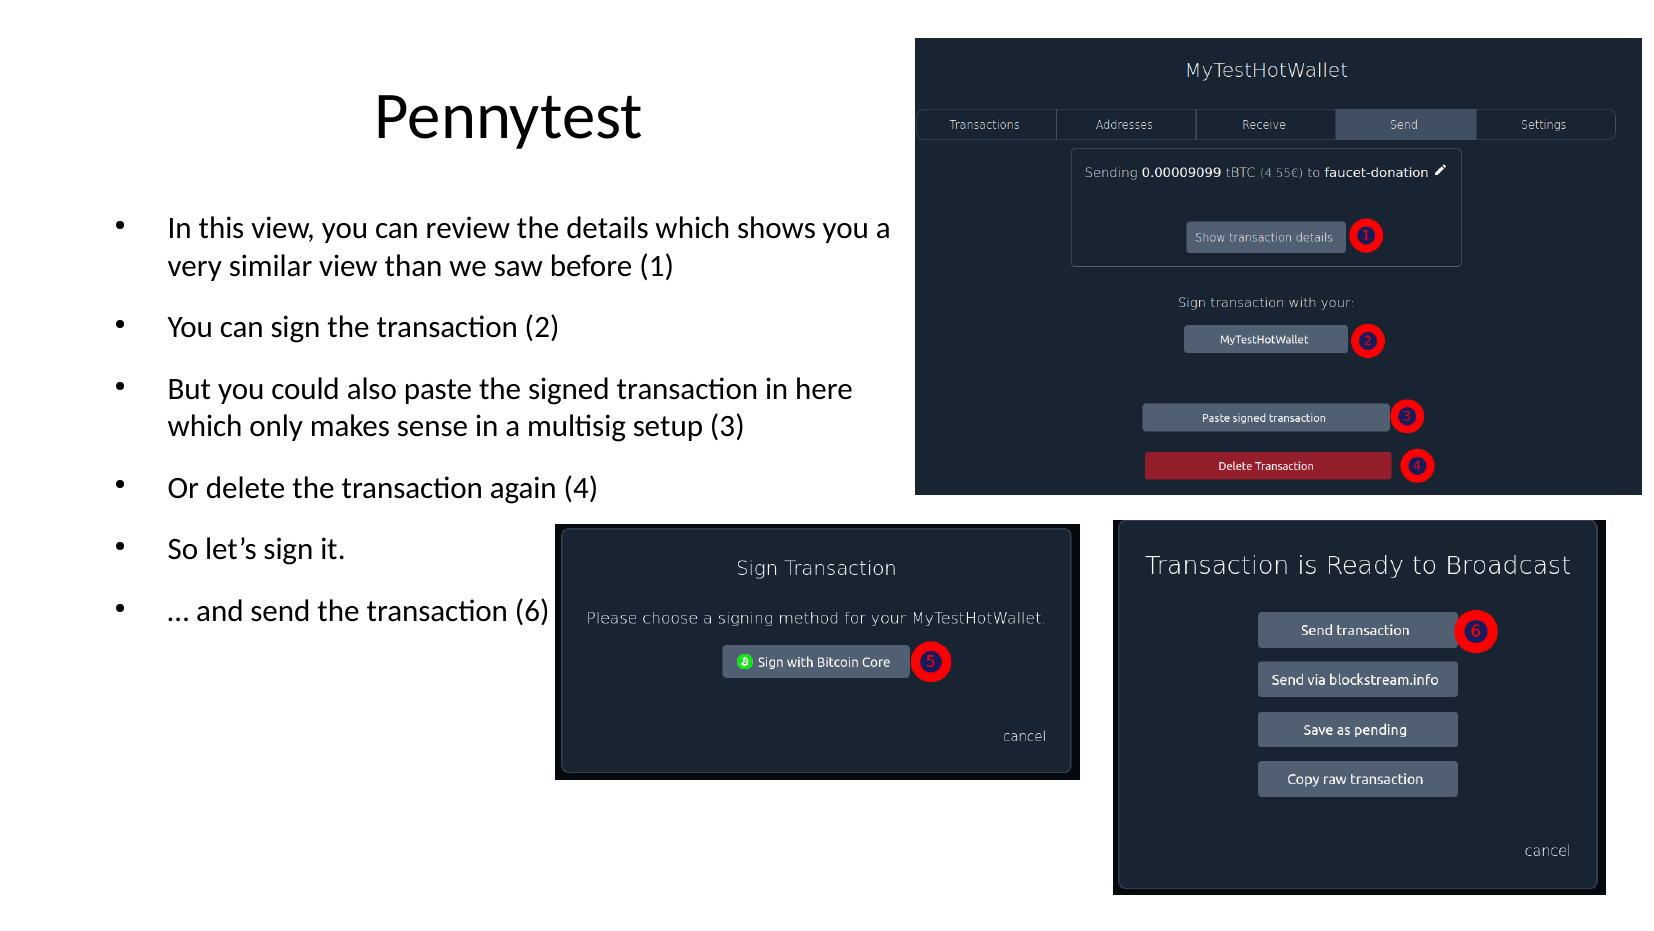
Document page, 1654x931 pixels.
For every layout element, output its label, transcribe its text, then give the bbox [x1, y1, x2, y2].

title Pennytest [99, 27, 1555, 193]
picture [555, 524, 1082, 781]
picture [915, 38, 1642, 496]
list In this view, you can review the details which shows you a very similar view than we saw before (1) You can sign the transaction (2) But you could also paste the signed transaction in here which only makes sense in a multisig setup (3) Or delete the transaction again (4) So let’s sign it. … and send the transaction (6) [96, 207, 901, 826]
picture [1113, 520, 1606, 895]
